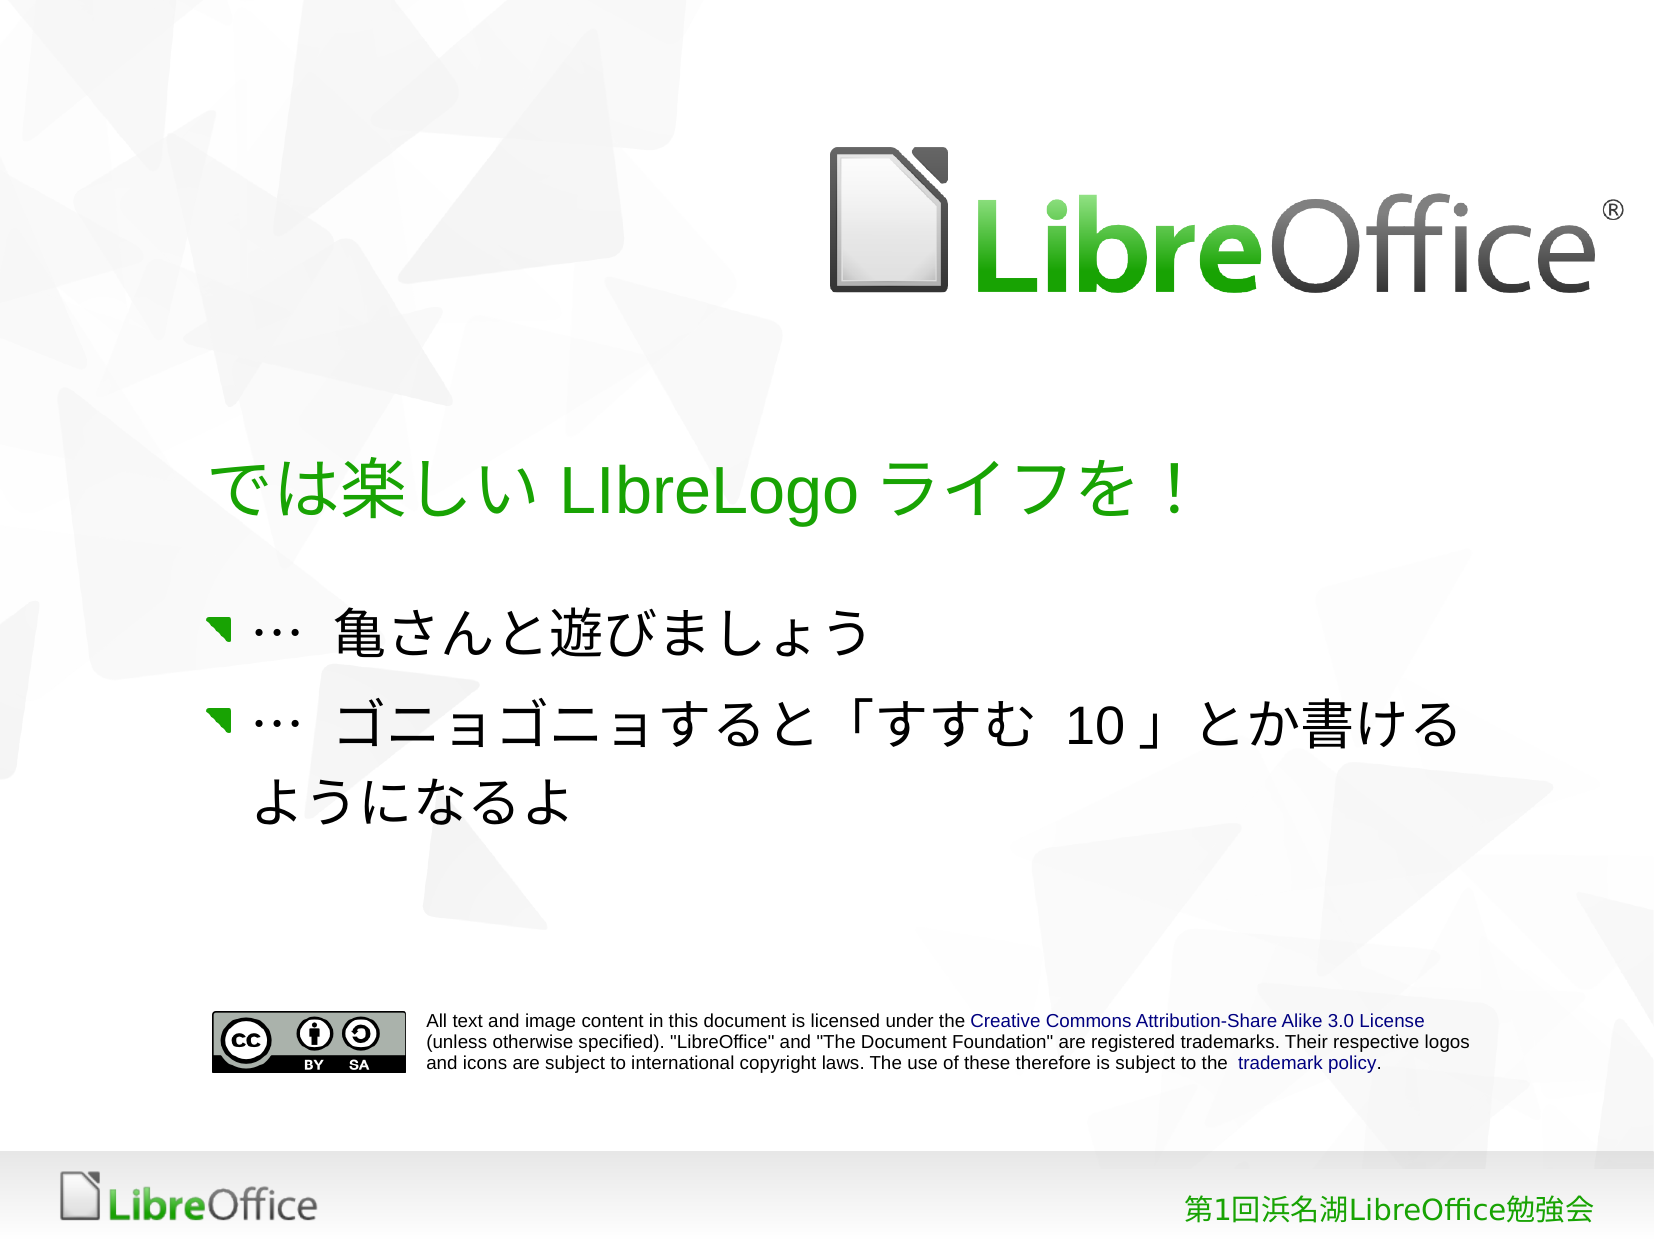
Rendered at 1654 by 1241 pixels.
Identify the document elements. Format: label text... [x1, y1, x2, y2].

picture [915, 548, 1654, 1169]
list … 亀さんと遊びましょう … ゴニョゴニョすると「すすむ 10」とか書けるようになるよ [206, 590, 1477, 945]
picture [0, 0, 1654, 930]
picture [41, 1152, 337, 1240]
picture [212, 1011, 406, 1073]
title では楽しいLIbreLogoライフを！ [206, 395, 1477, 573]
